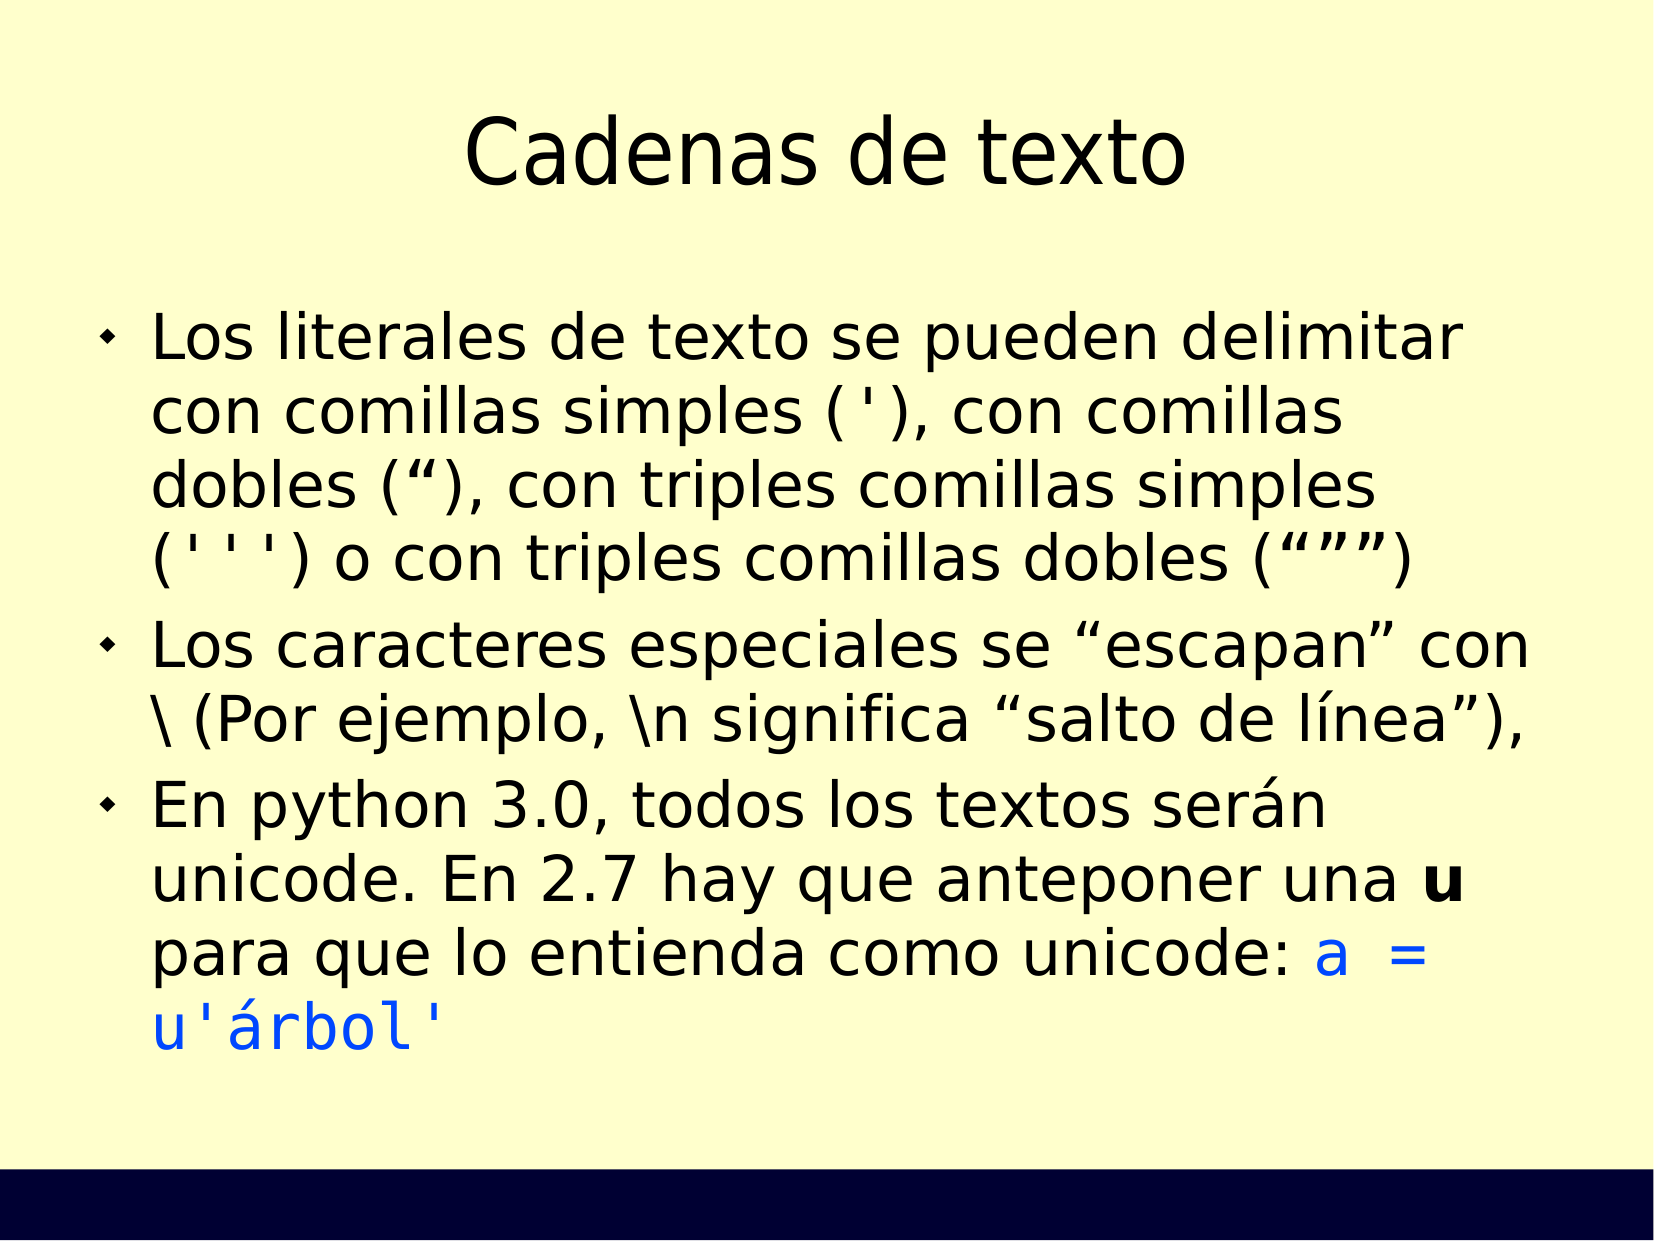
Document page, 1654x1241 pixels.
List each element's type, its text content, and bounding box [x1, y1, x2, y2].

list Los literales de texto se pueden delimitar con comillas simples ('), con comillas dobles (“), con triples comillas simples (''') o con triples comillas dobles (“””) Los caracteres especiales se “escapan” con \ (Por ejemplo, \n significa “salto de línea”), En python 3.0, todos los textos serán unicode. En 2.7 hay que anteponer una u para que lo entienda como unicode: a = u'árbol' [82, 290, 1538, 1075]
title Cadenas de texto [82, 49, 1571, 257]
